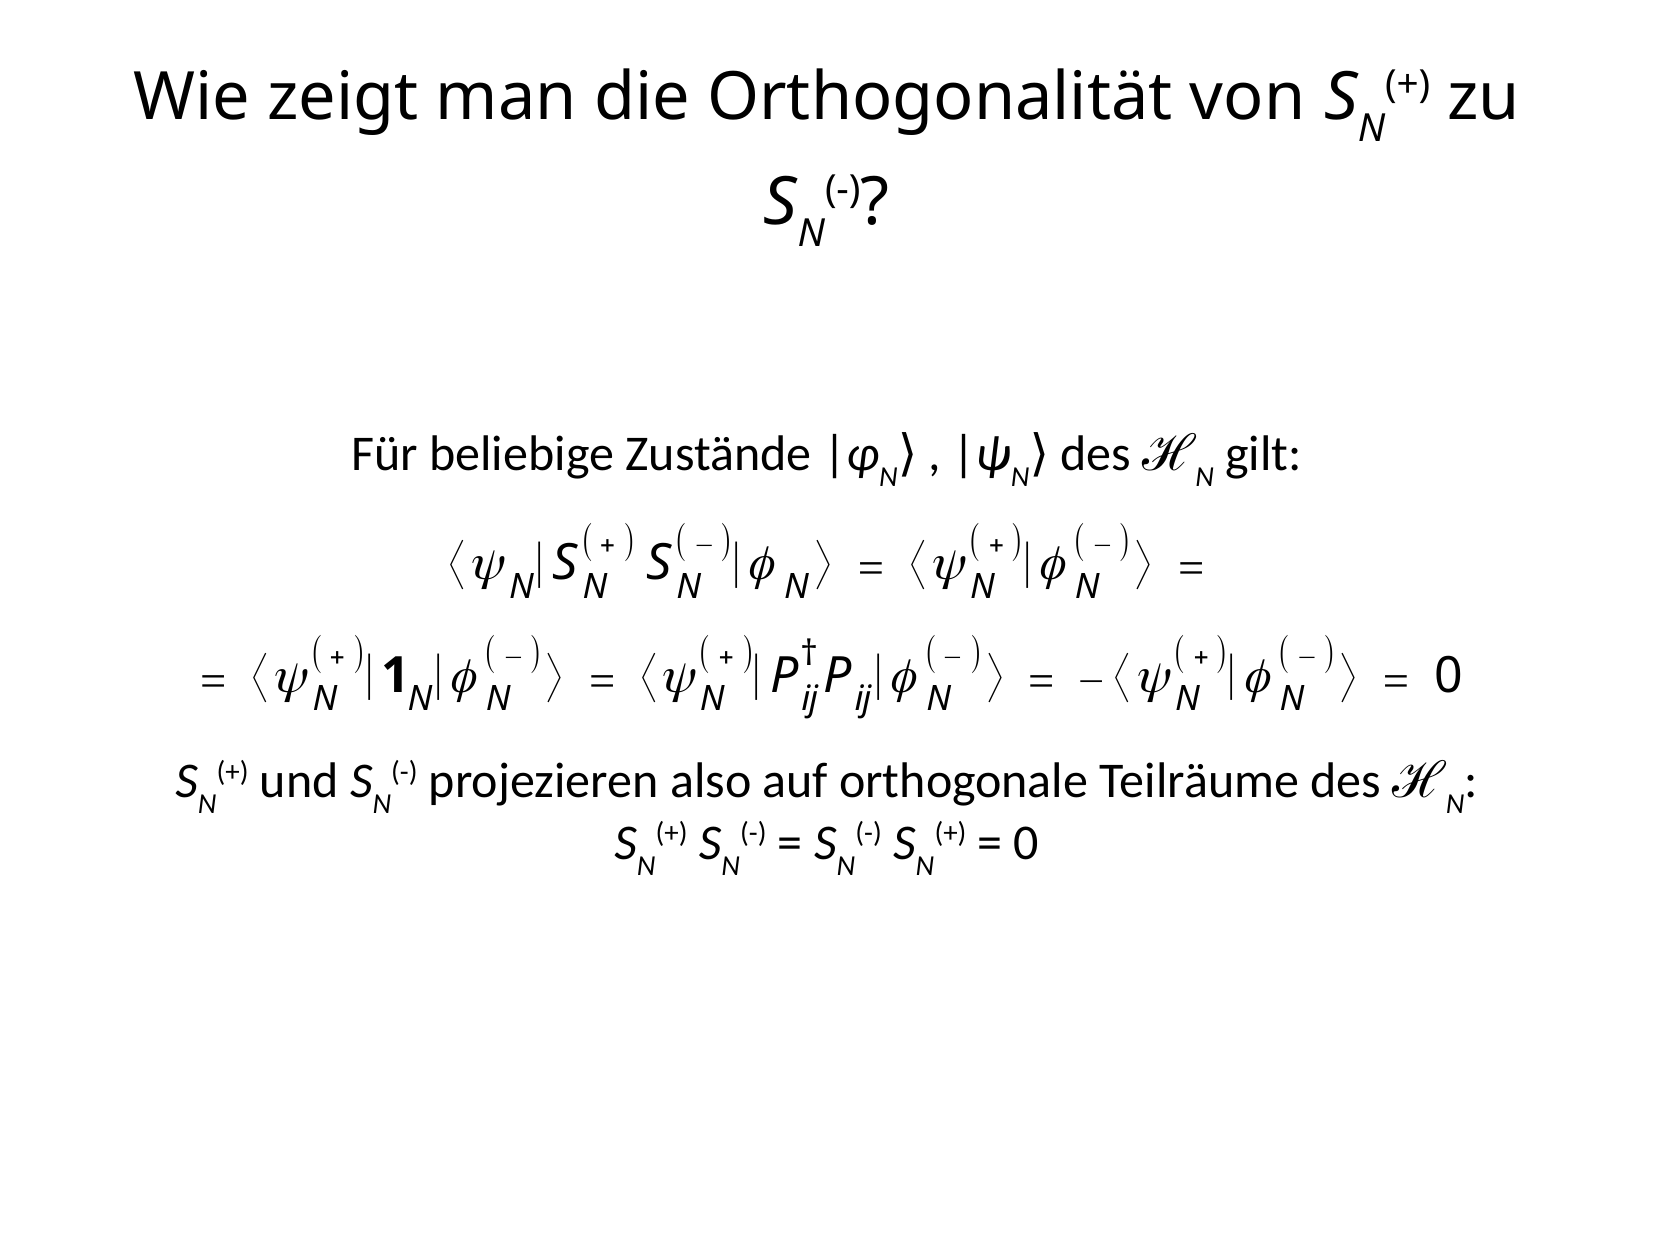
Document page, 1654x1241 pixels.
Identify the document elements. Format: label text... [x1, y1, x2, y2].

subtitle Für beliebige Zustände |φN⟩ , |ψN⟩ des ℋN gilt: SN(+) und SN(-) projezieren also auf orthogonale Teilräume des ℋN: SN(+) SN(-) = SN(-) SN(+) = 0 [82, 290, 1571, 1010]
chart [187, 520, 1467, 720]
title Wie zeigt man die Orthogonalität von SN(+) zu SN(-)? [82, 49, 1571, 257]
